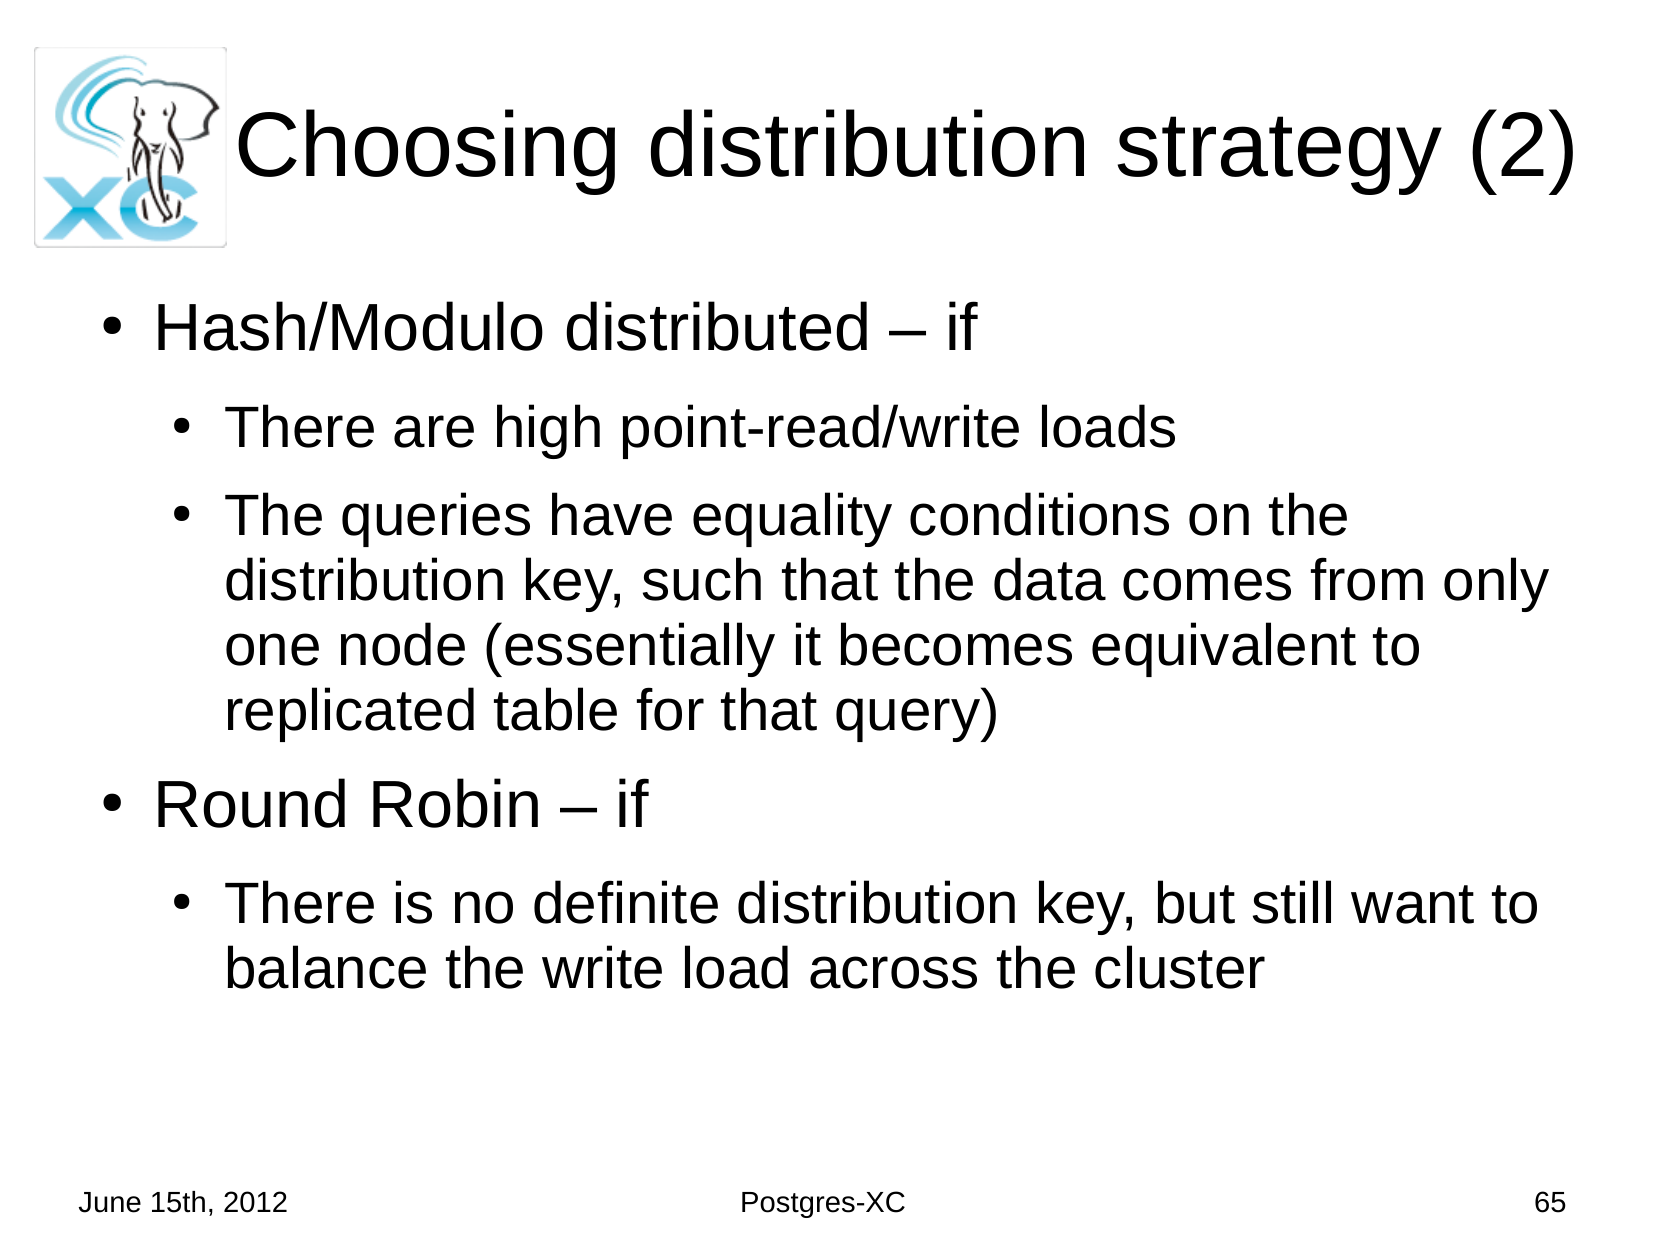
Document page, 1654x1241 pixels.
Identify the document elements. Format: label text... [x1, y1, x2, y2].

picture [34, 47, 227, 248]
list Hash/Modulo distributed – if There are high point-read/write loads The queries have equality conditions on the distribution key, such that the data comes from only one node (essentially it becomes equivalent to replicated table for that query) Round Robin – if There is no definite distribution key, but still want to balance the write load across the cluster [82, 290, 1571, 1010]
title Choosing distribution strategy (2) [234, 40, 1599, 248]
